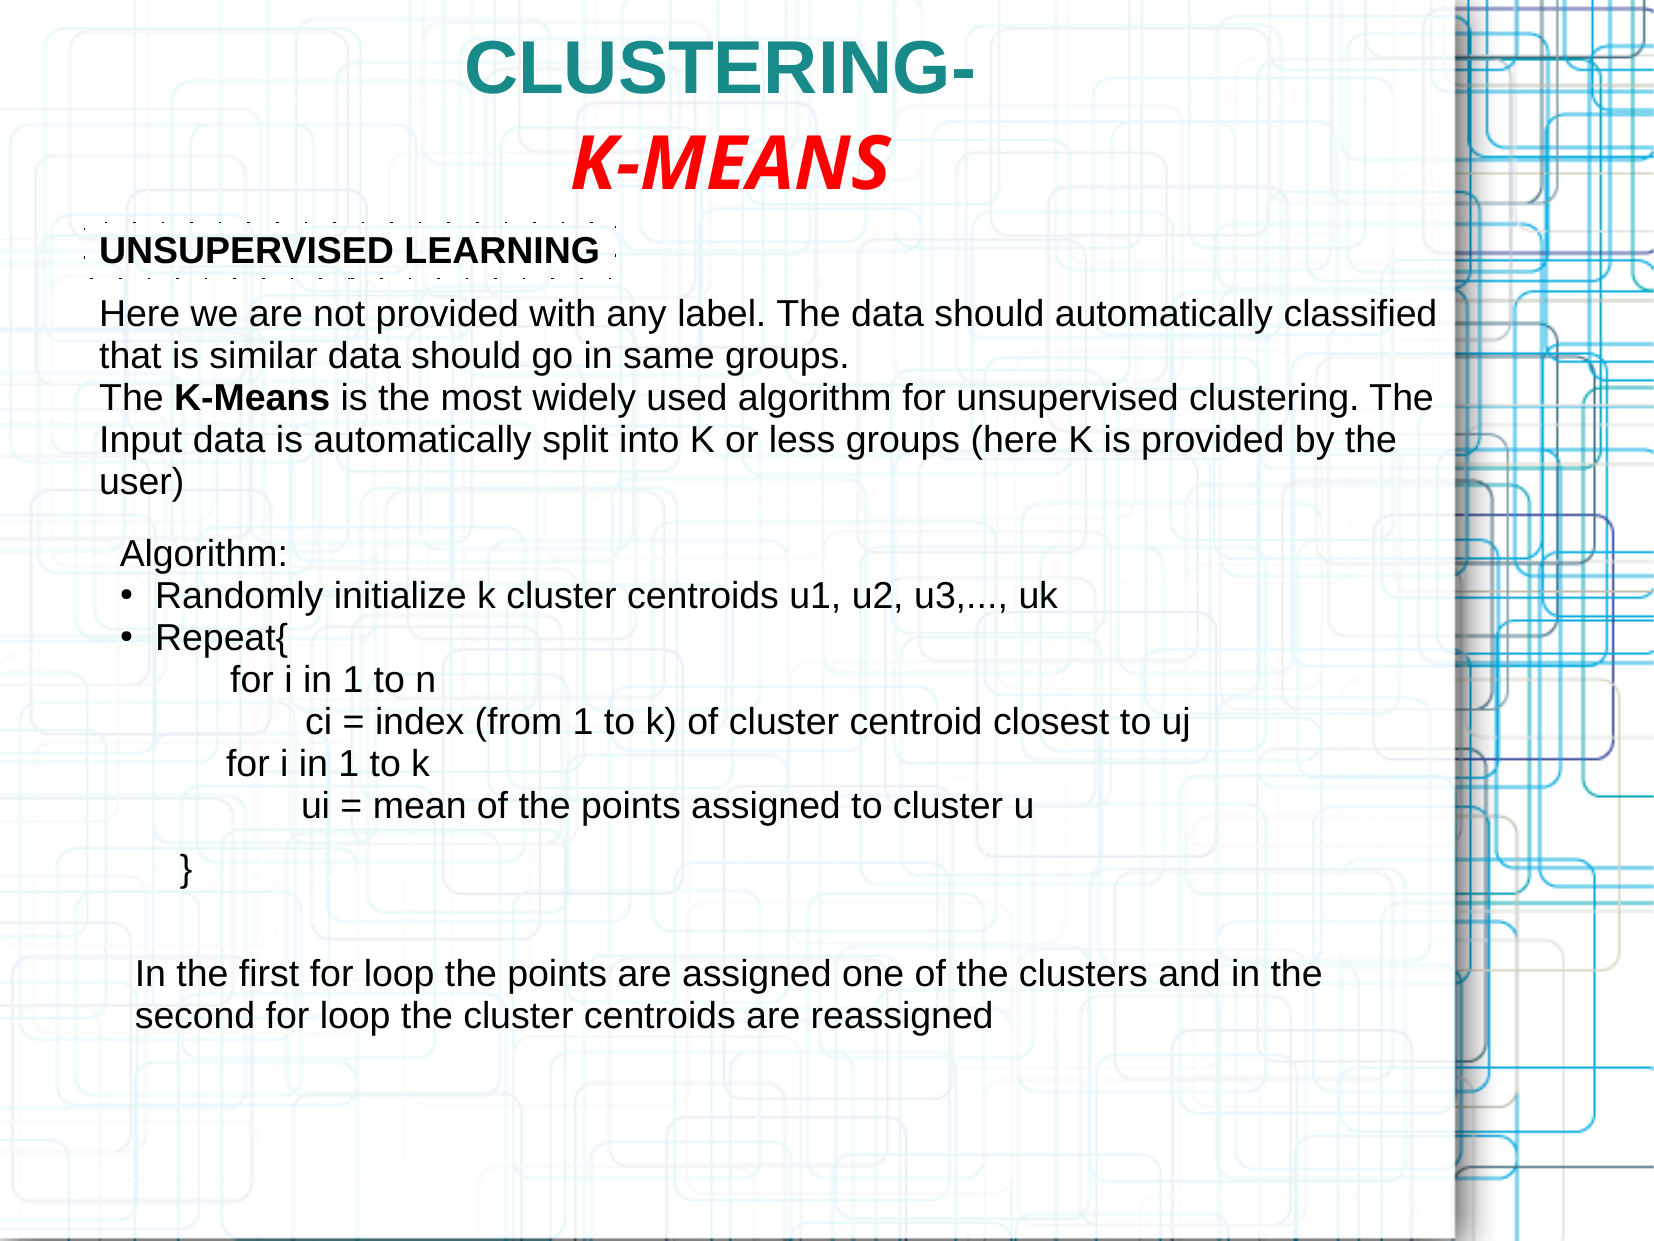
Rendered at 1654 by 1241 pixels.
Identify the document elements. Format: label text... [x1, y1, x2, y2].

text_box In the first for loop the points are assigned one of the clusters and in the second for loop the cluster centroids are reassigned [120, 945, 1349, 1044]
text_box Algorithm: Randomly initialize k cluster centroids u1, u2, u3,..., uk Repeat{ for i in 1 to n ci = index (from 1 to k) of cluster centroid closest to uj for i in 1 to k ui = mean of the points assigned to cluster u [105, 525, 1207, 876]
text_box UNSUPERVISED LEARNING [84, 222, 616, 279]
picture [0, 0, 1654, 1241]
text_box Here we are not provided with any label. The data should automatically classified that is similar data should go in same groups. The K-Means is the most widely used algorithm for unsupervised clustering. The Input data is automatically split into K or less groups (here K is provided by the user) [84, 285, 1453, 510]
text_box } [165, 840, 208, 897]
title CLUSTERING- K-MEANS [51, 15, 1411, 223]
